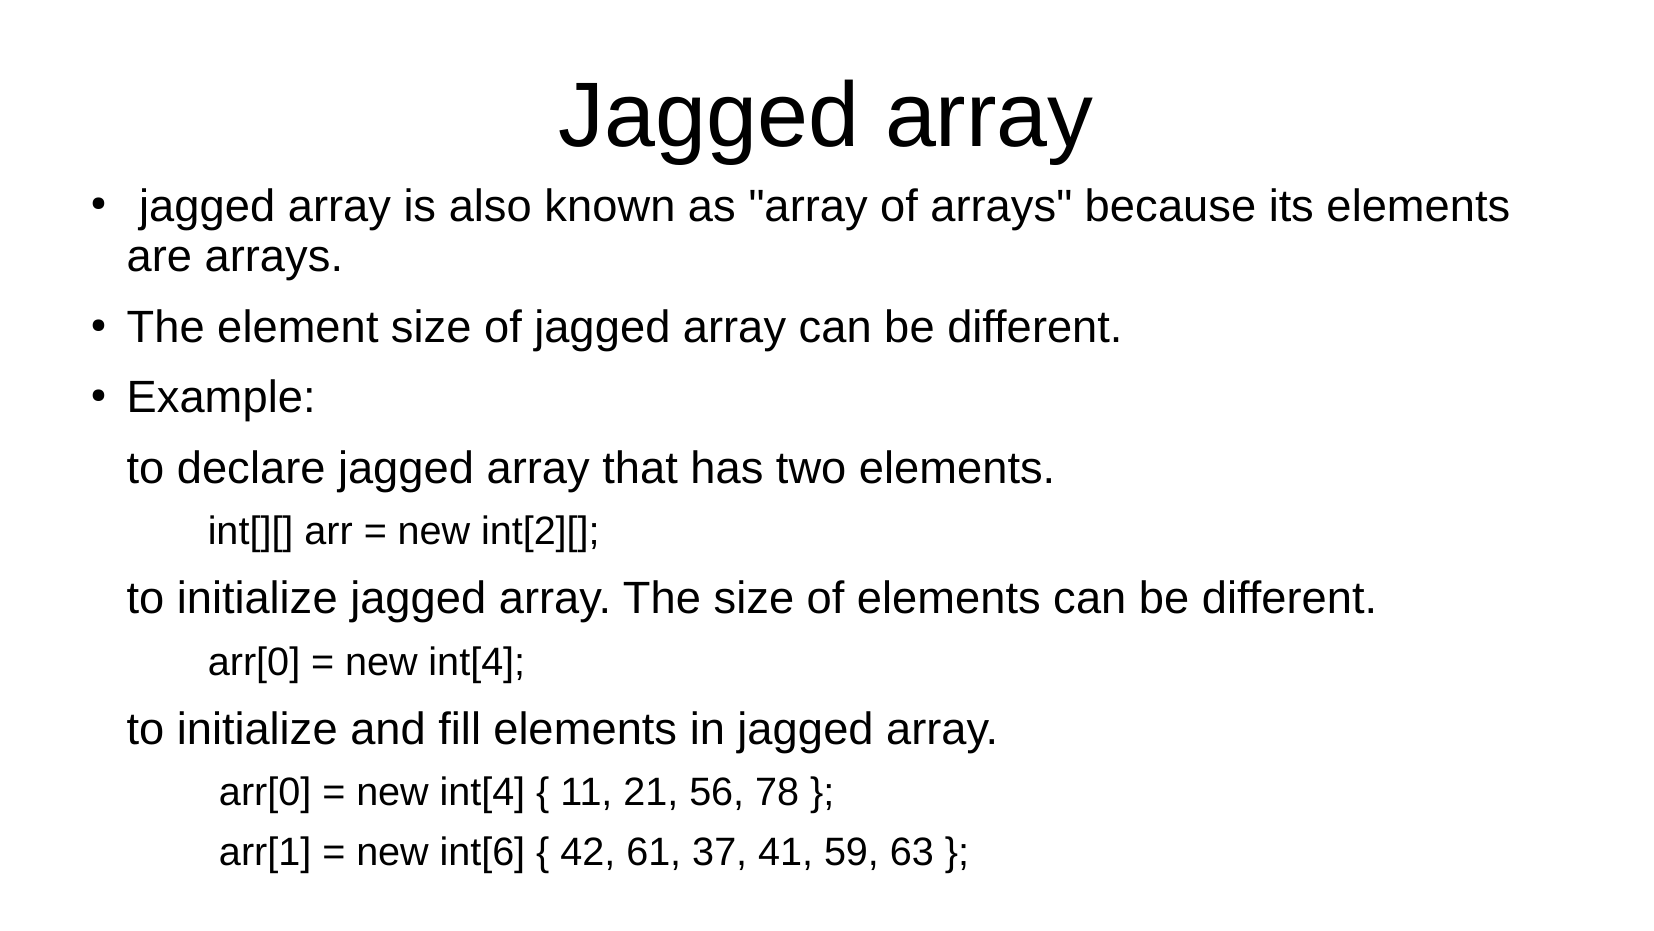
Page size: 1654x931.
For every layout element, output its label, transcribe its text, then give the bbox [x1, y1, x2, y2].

title Jagged array [82, 37, 1571, 180]
list jagged array is also known as "array of arrays" because its elements are arrays. The element size of jagged array can be different. Example: to declare jagged array that has two elements. int[][] arr = new int[2][]; to initialize jagged array. The size of elements can be different. arr[0] = new int[4]; to initialize and fill elements in jagged array. arr[0] = new int[4] { 11, 21, 56, 78 }; arr[1] = new int[6] { 42, 61, 37, 41, 59, 63 }; [78, 180, 1571, 886]
